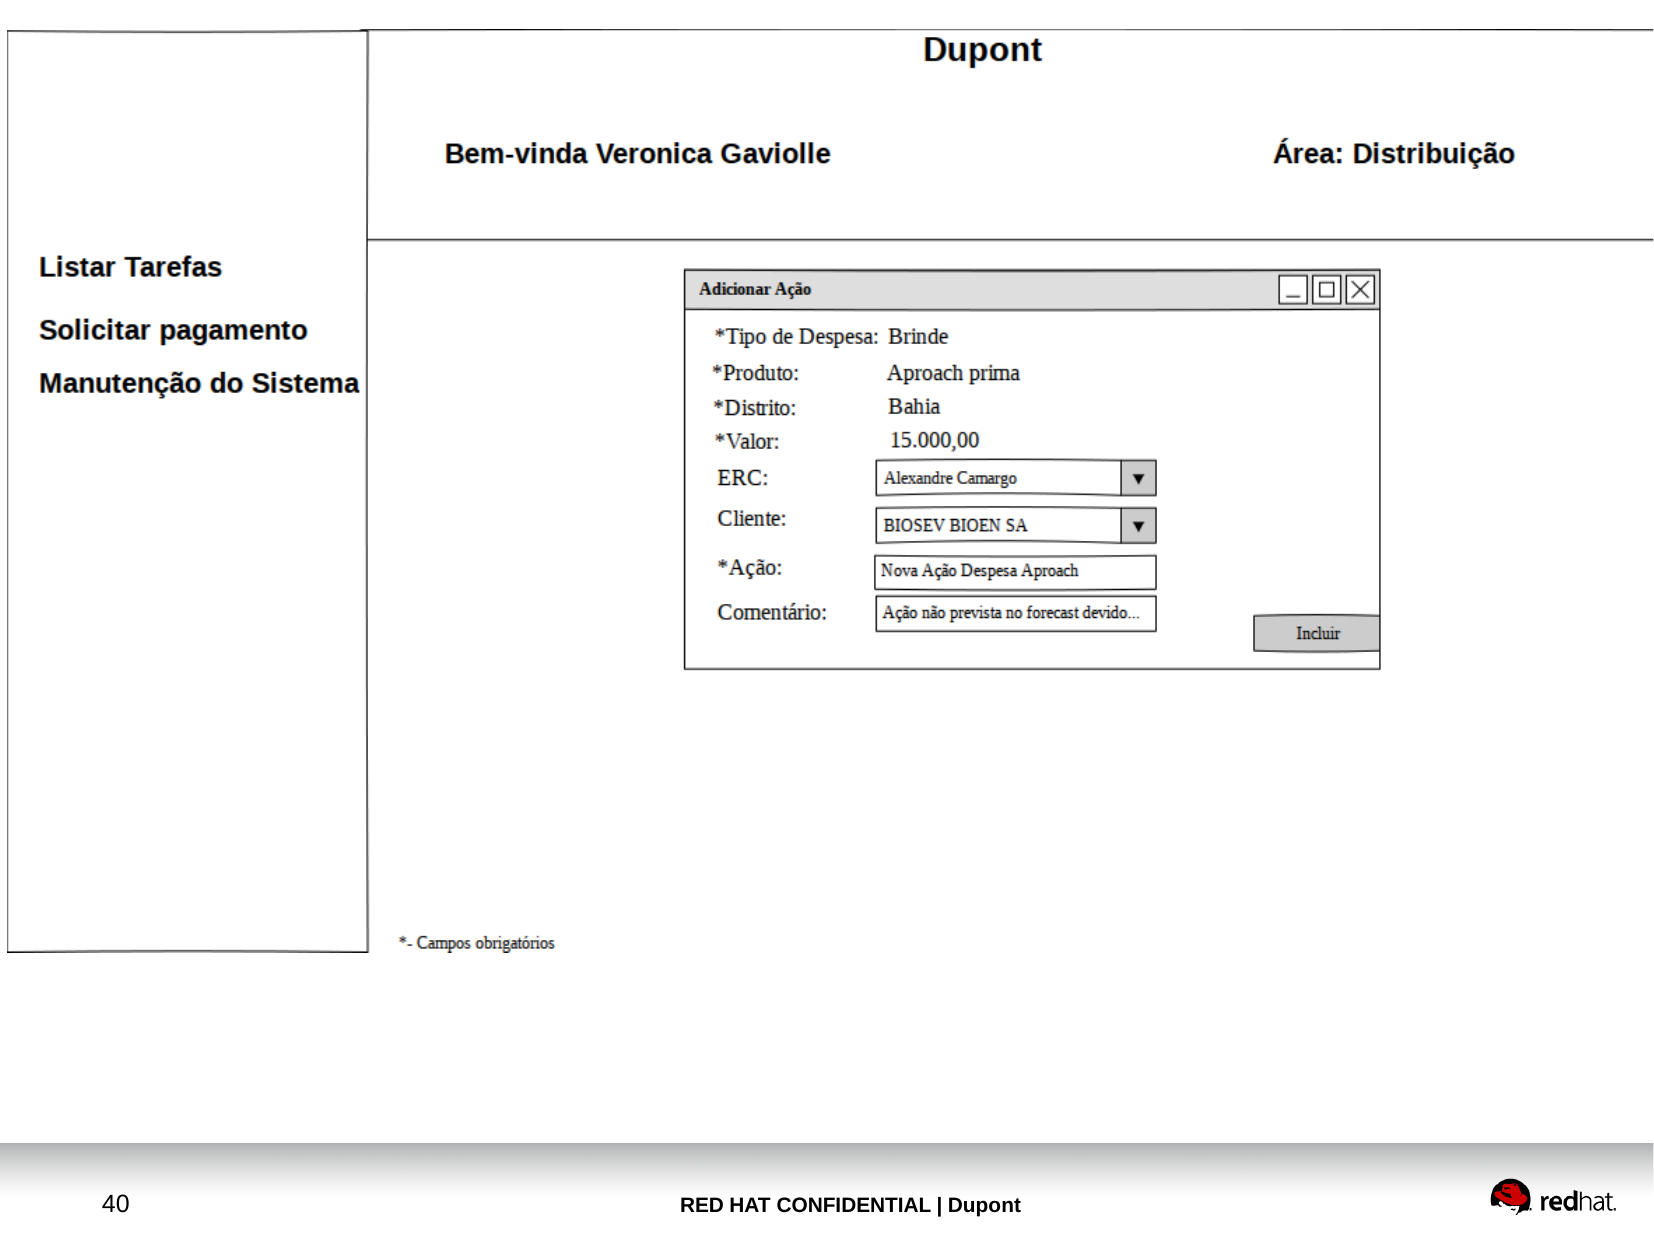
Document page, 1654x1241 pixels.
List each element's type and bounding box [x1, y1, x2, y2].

picture [7, 29, 1654, 953]
picture [0, 1143, 1654, 1241]
